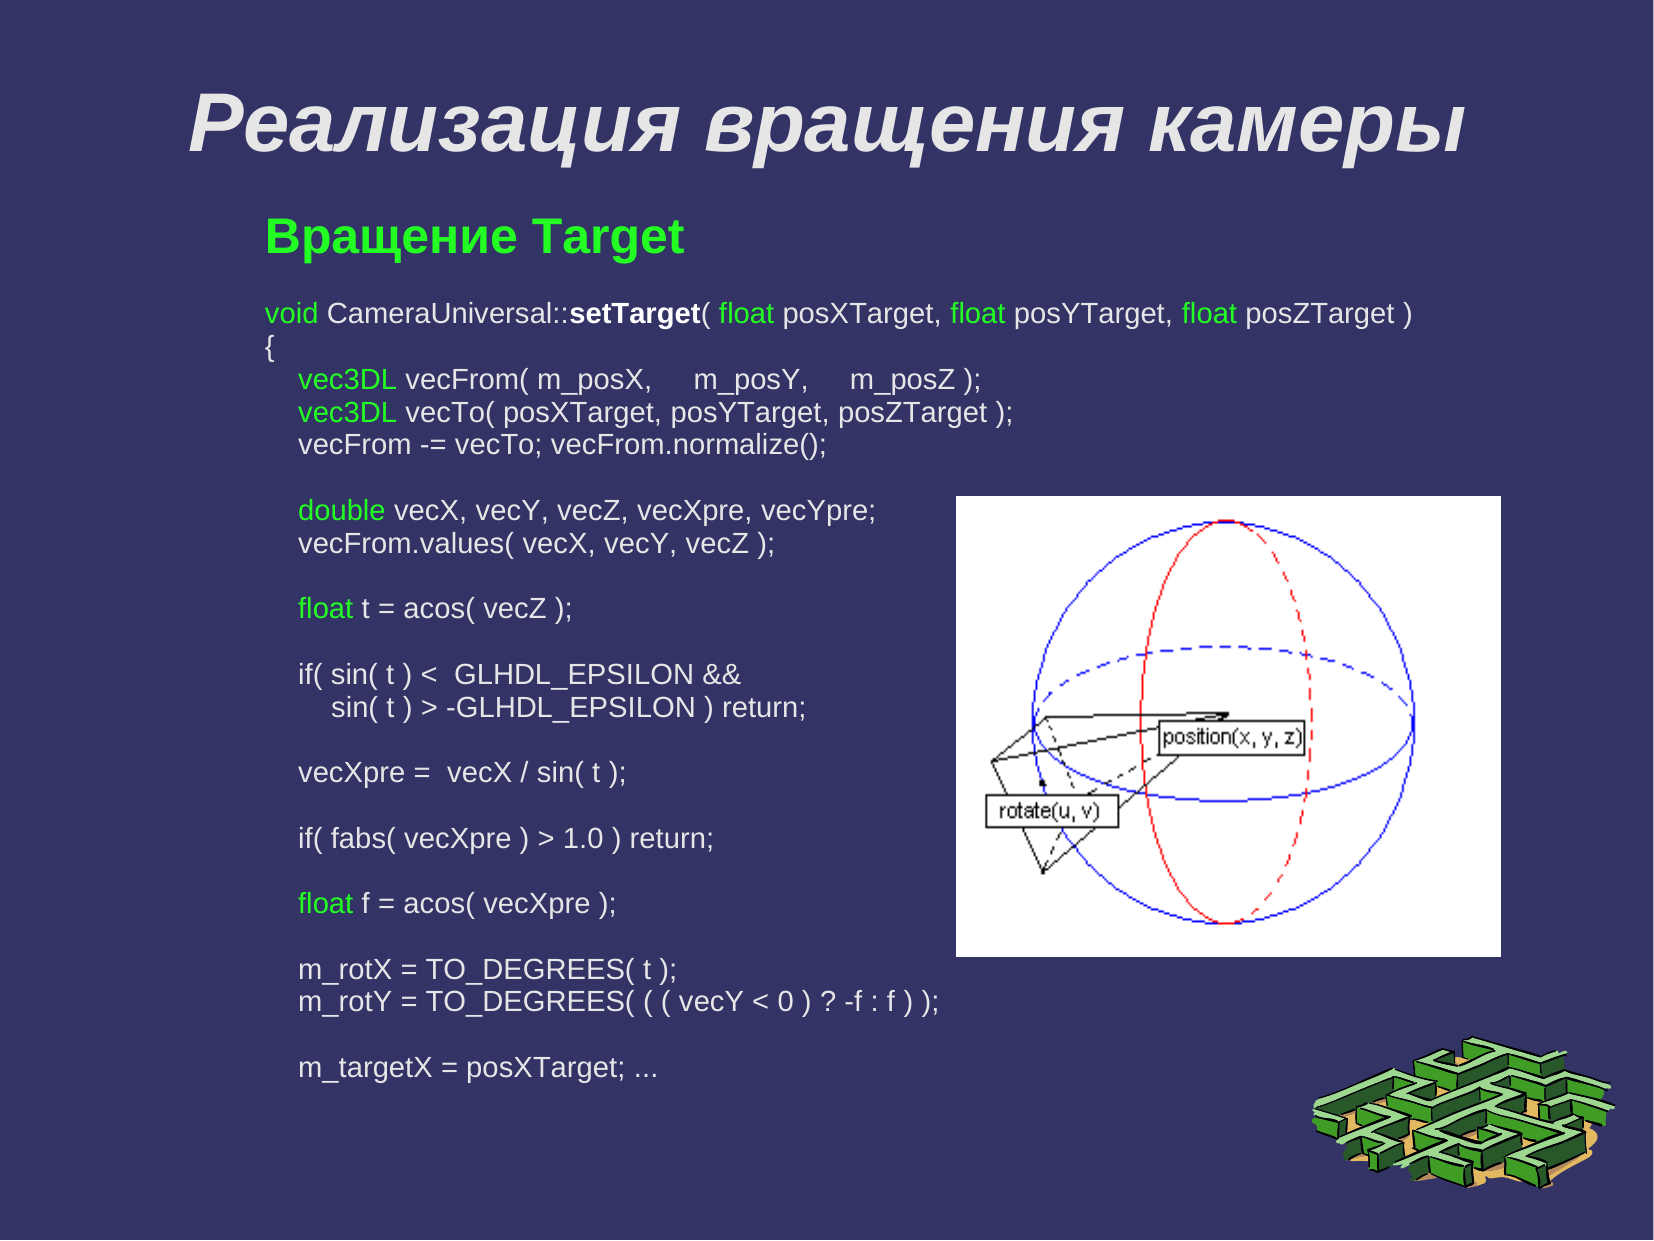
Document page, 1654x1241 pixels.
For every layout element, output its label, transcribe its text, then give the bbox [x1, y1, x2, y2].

list Вращение Target void CameraUniversal::setTarget( float posXTarget, float posYTarget, float posZTarget ) { vec3DL vecFrom( m_posX, m_posY, m_posZ ); vec3DL vecTo( posXTarget, posYTarget, posZTarget ); vecFrom -= vecTo; vecFrom.normalize(); double vecX, vecY, vecZ, vecXpre, vecYpre; vecFrom.values( vecX, vecY, vecZ ); float t = acos( vecZ ); if( sin( t ) < GLHDL_EPSILON && sin( t ) > -GLHDL_EPSILON ) return; vecXpre = vecX / sin( t ); if( fabs( vecXpre ) > 1.0 ) return; float f = acos( vecXpre ); m_rotX = TO_DEGREES( t ); m_rotY = TO_DEGREES( ( ( vecY < 0 ) ? -f : f ) ); m_targetX = posXTarget; ... [182, 208, 1574, 1086]
title Реализация вращения камеры [121, 19, 1534, 227]
picture [956, 496, 1501, 957]
